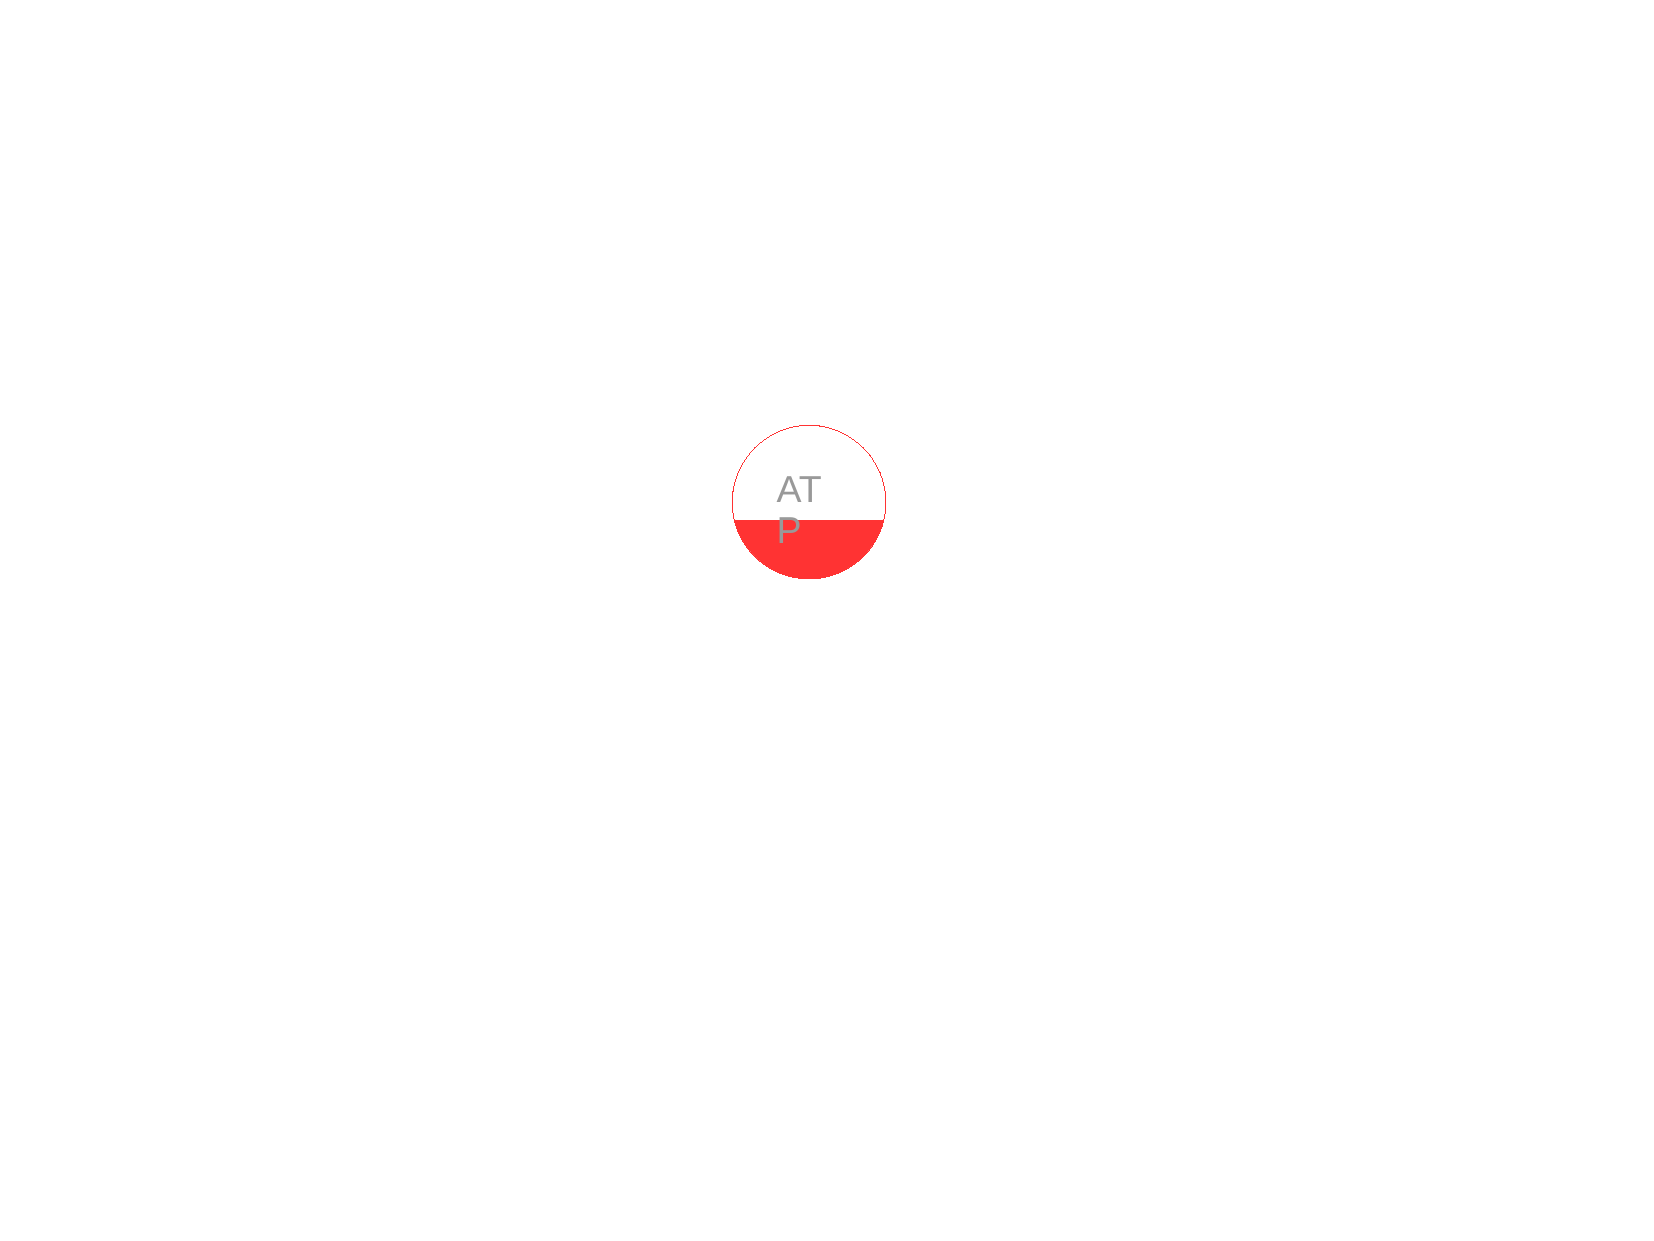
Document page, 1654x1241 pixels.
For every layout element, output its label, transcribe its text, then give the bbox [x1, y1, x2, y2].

text_box [732, 425, 886, 578]
text_box ATP [761, 460, 862, 522]
